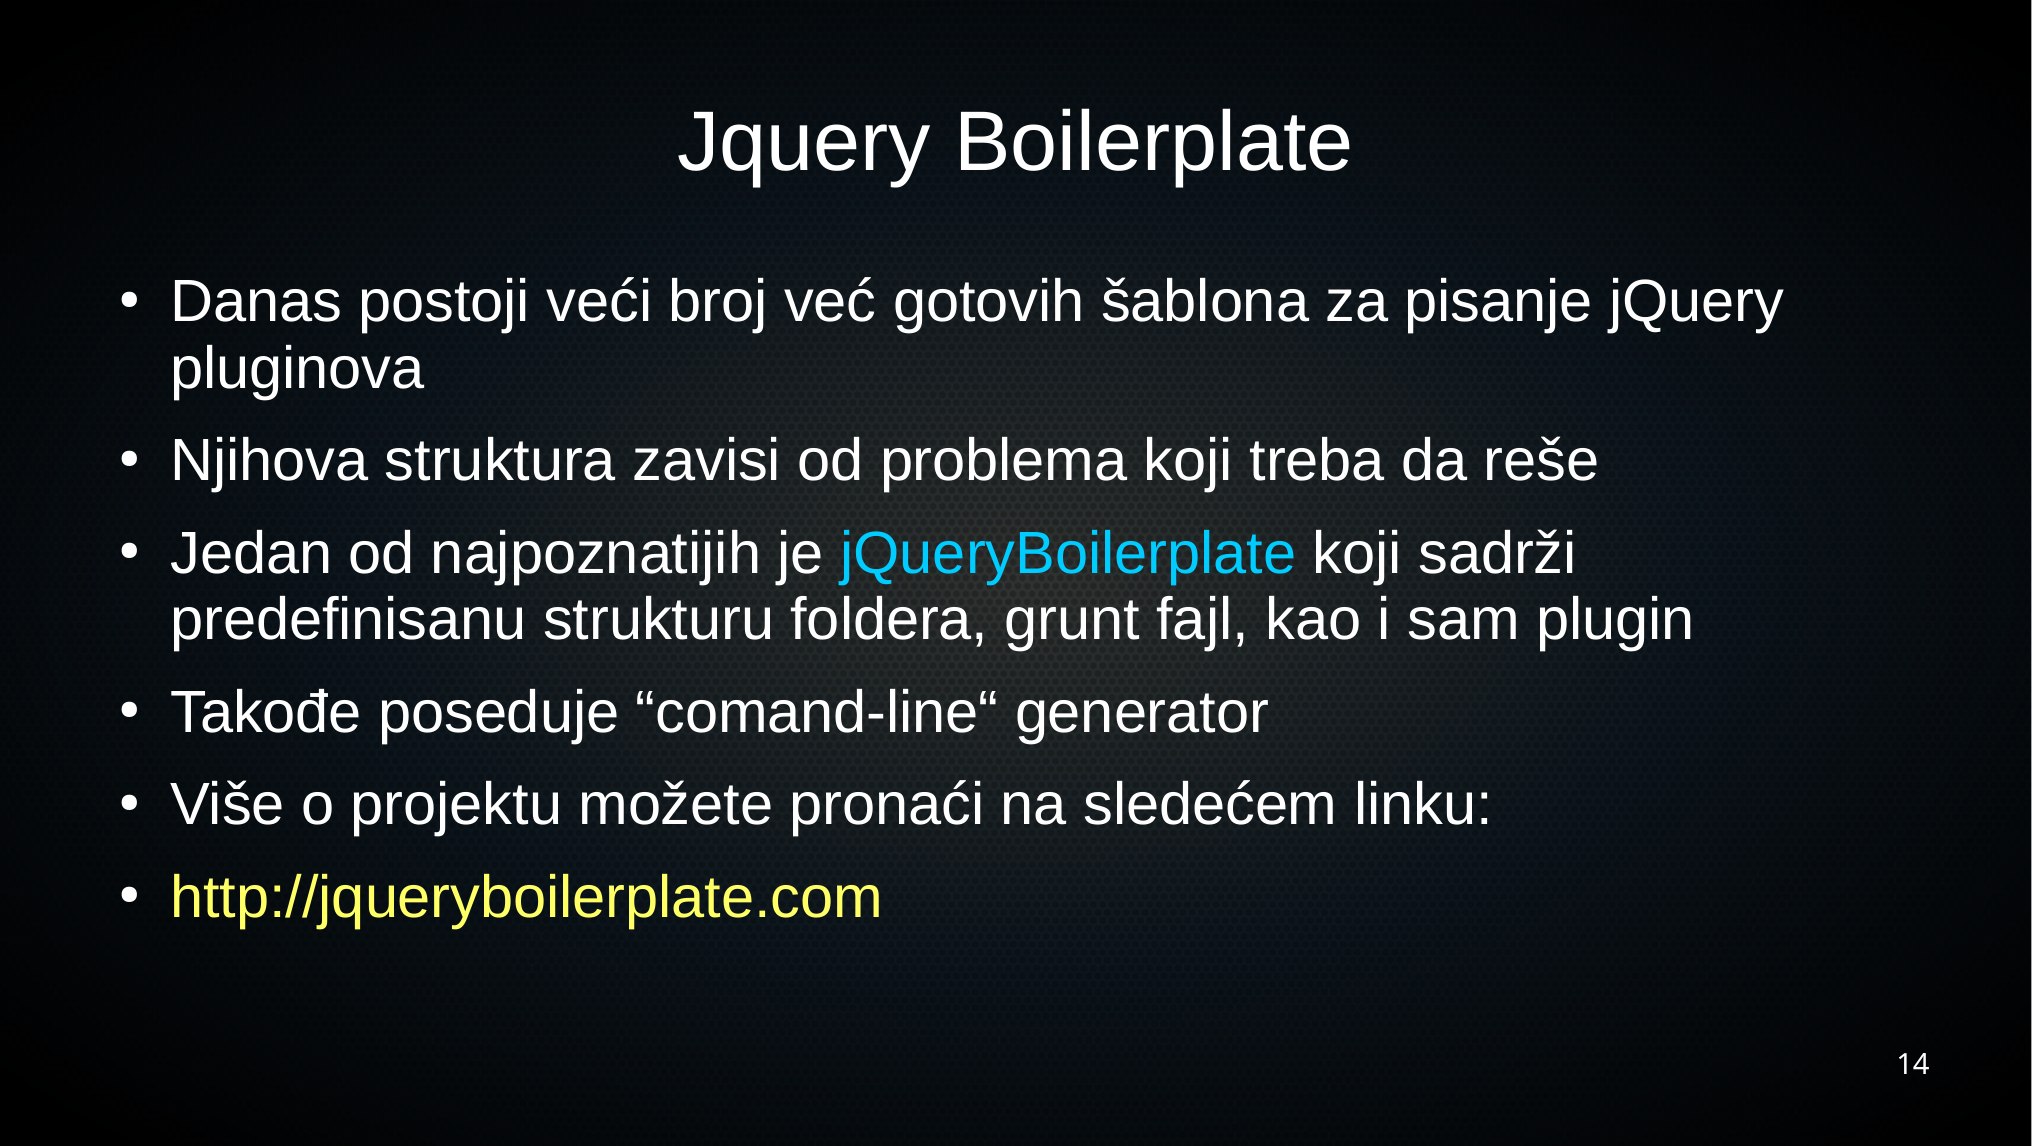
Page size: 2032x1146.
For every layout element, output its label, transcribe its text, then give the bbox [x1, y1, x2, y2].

title Jquery Boilerplate [101, 45, 1930, 237]
list Danas postoji veći broj već gotovih šablona za pisanje jQuery pluginova Njihova struktura zavisi od problema koji treba da reše Jedan od najpoznatijih je jQueryBoilerplate koji sadrži predefinisanu strukturu foldera, grunt fajl, kao i sam plugin Takođe poseduje “comand-line“ generator Više o projektu možete pronaći na sledećem linku: http://jqueryboilerplate.com [101, 268, 1890, 933]
picture [0, 0, 2032, 1146]
